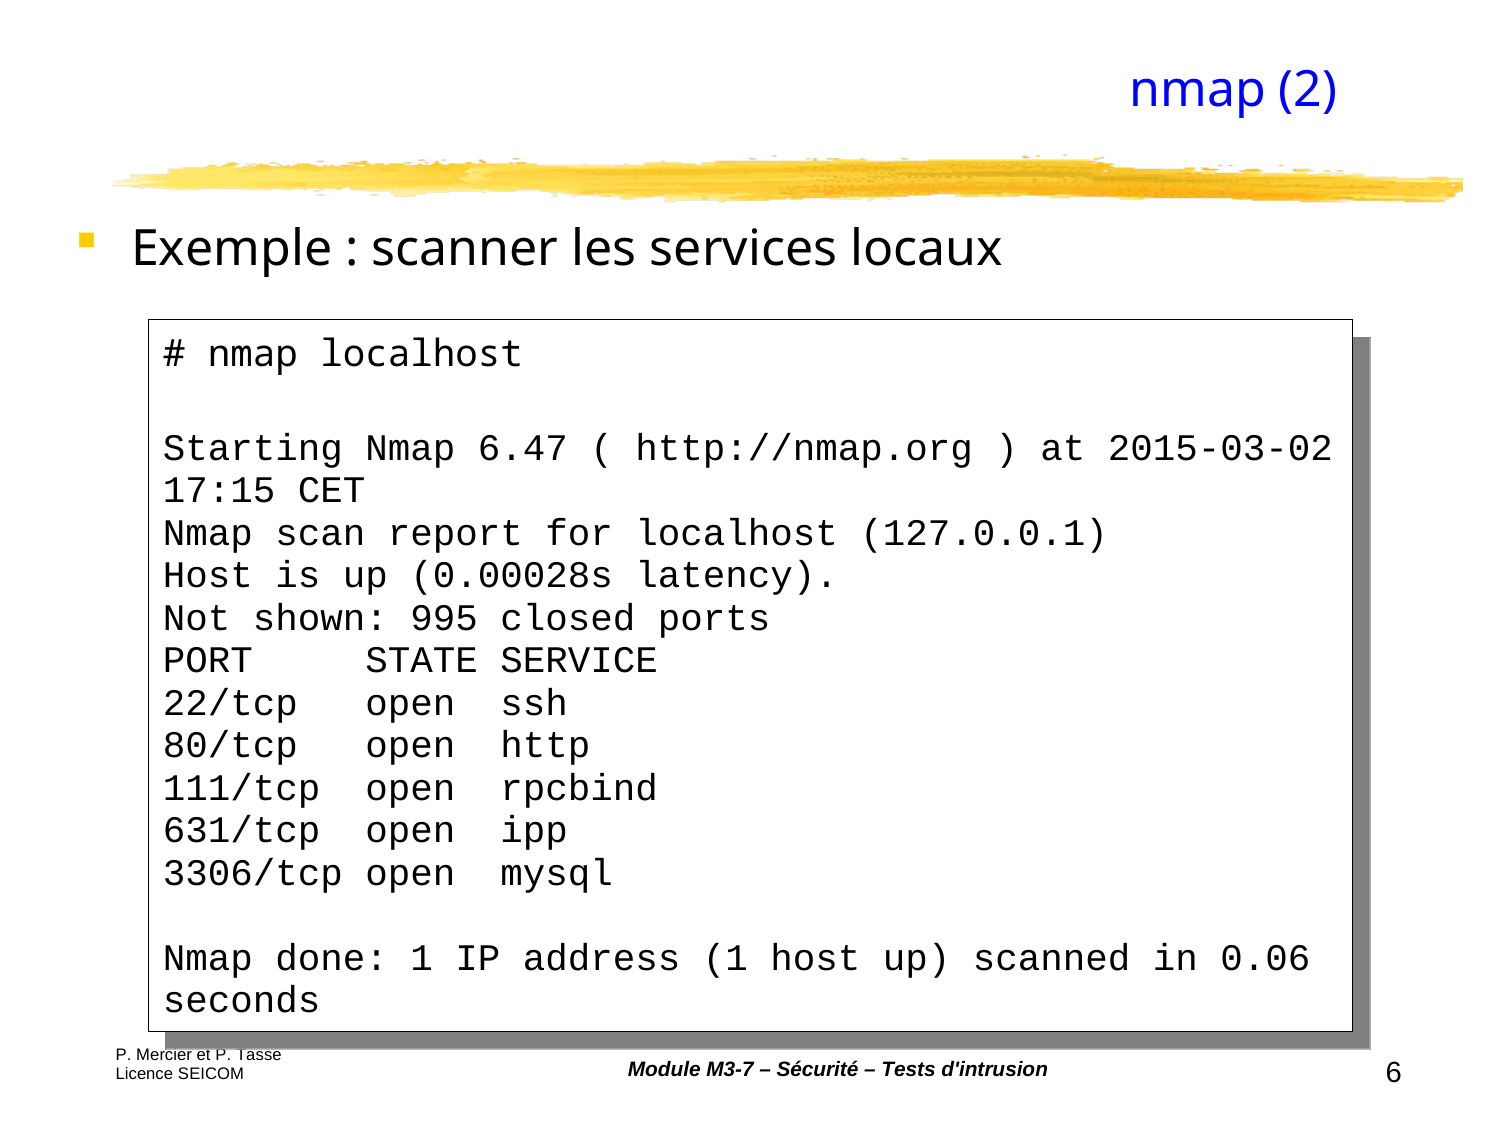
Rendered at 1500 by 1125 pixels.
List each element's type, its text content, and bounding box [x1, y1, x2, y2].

title nmap (2) [62, 37, 1338, 138]
text_box # nmap localhost Starting Nmap 6.47 ( http://nmap.org ) at 2015-03-02 17:15 CET Nmap scan report for localhost (127.0.0.1) Host is up (0.00028s latency). Not shown: 995 closed ports PORT STATE SERVICE 22/tcp open ssh 80/tcp open http 111/tcp open rpcbind 631/tcp open ipp 3306/tcp open mysql Nmap done: 1 IP address (1 host up) scanned in 0.06 seconds [148, 319, 1353, 1021]
picture [112, 149, 1463, 213]
list Exemple : scanner les services locaux [74, 212, 1417, 327]
